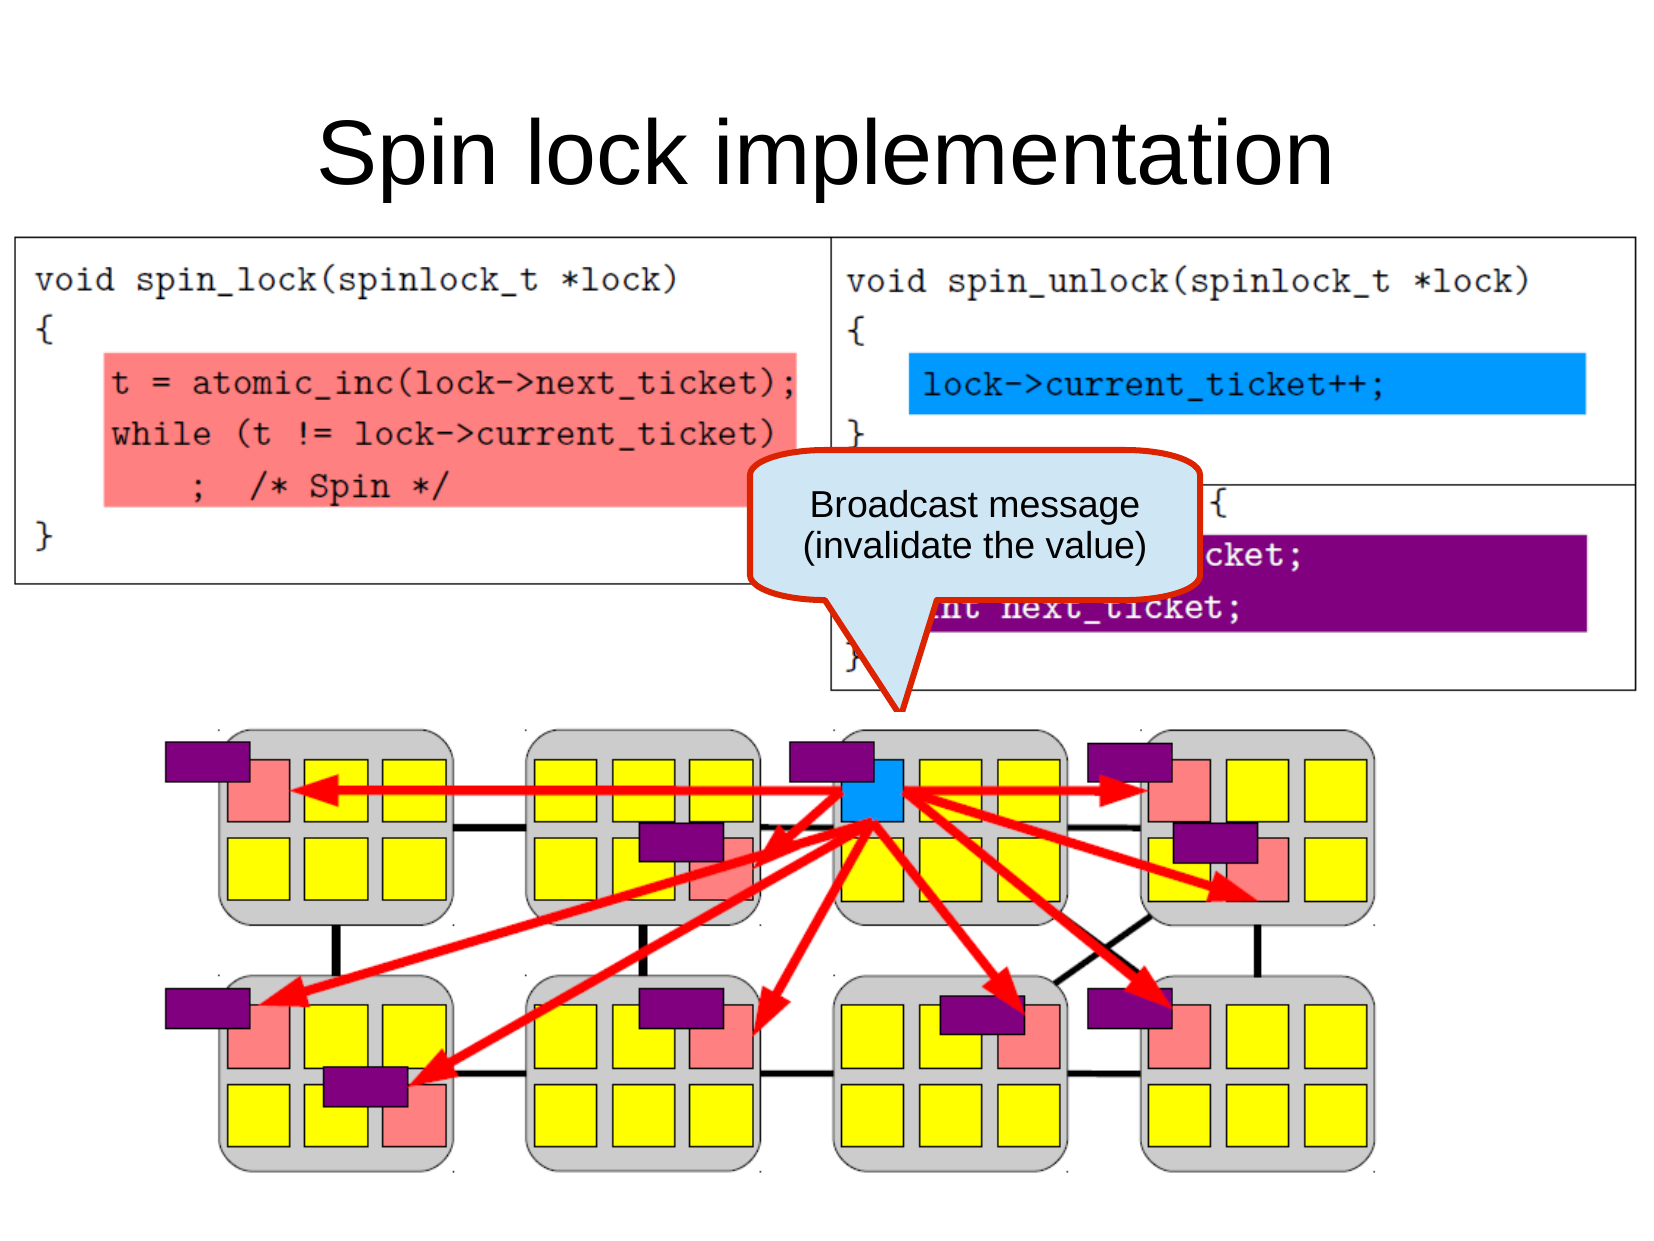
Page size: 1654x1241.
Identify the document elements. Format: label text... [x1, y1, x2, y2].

picture [0, 215, 1654, 1189]
text_box Broadcast message (invalidate the value) [750, 450, 1201, 712]
title Spin lock implementation [82, 49, 1571, 215]
